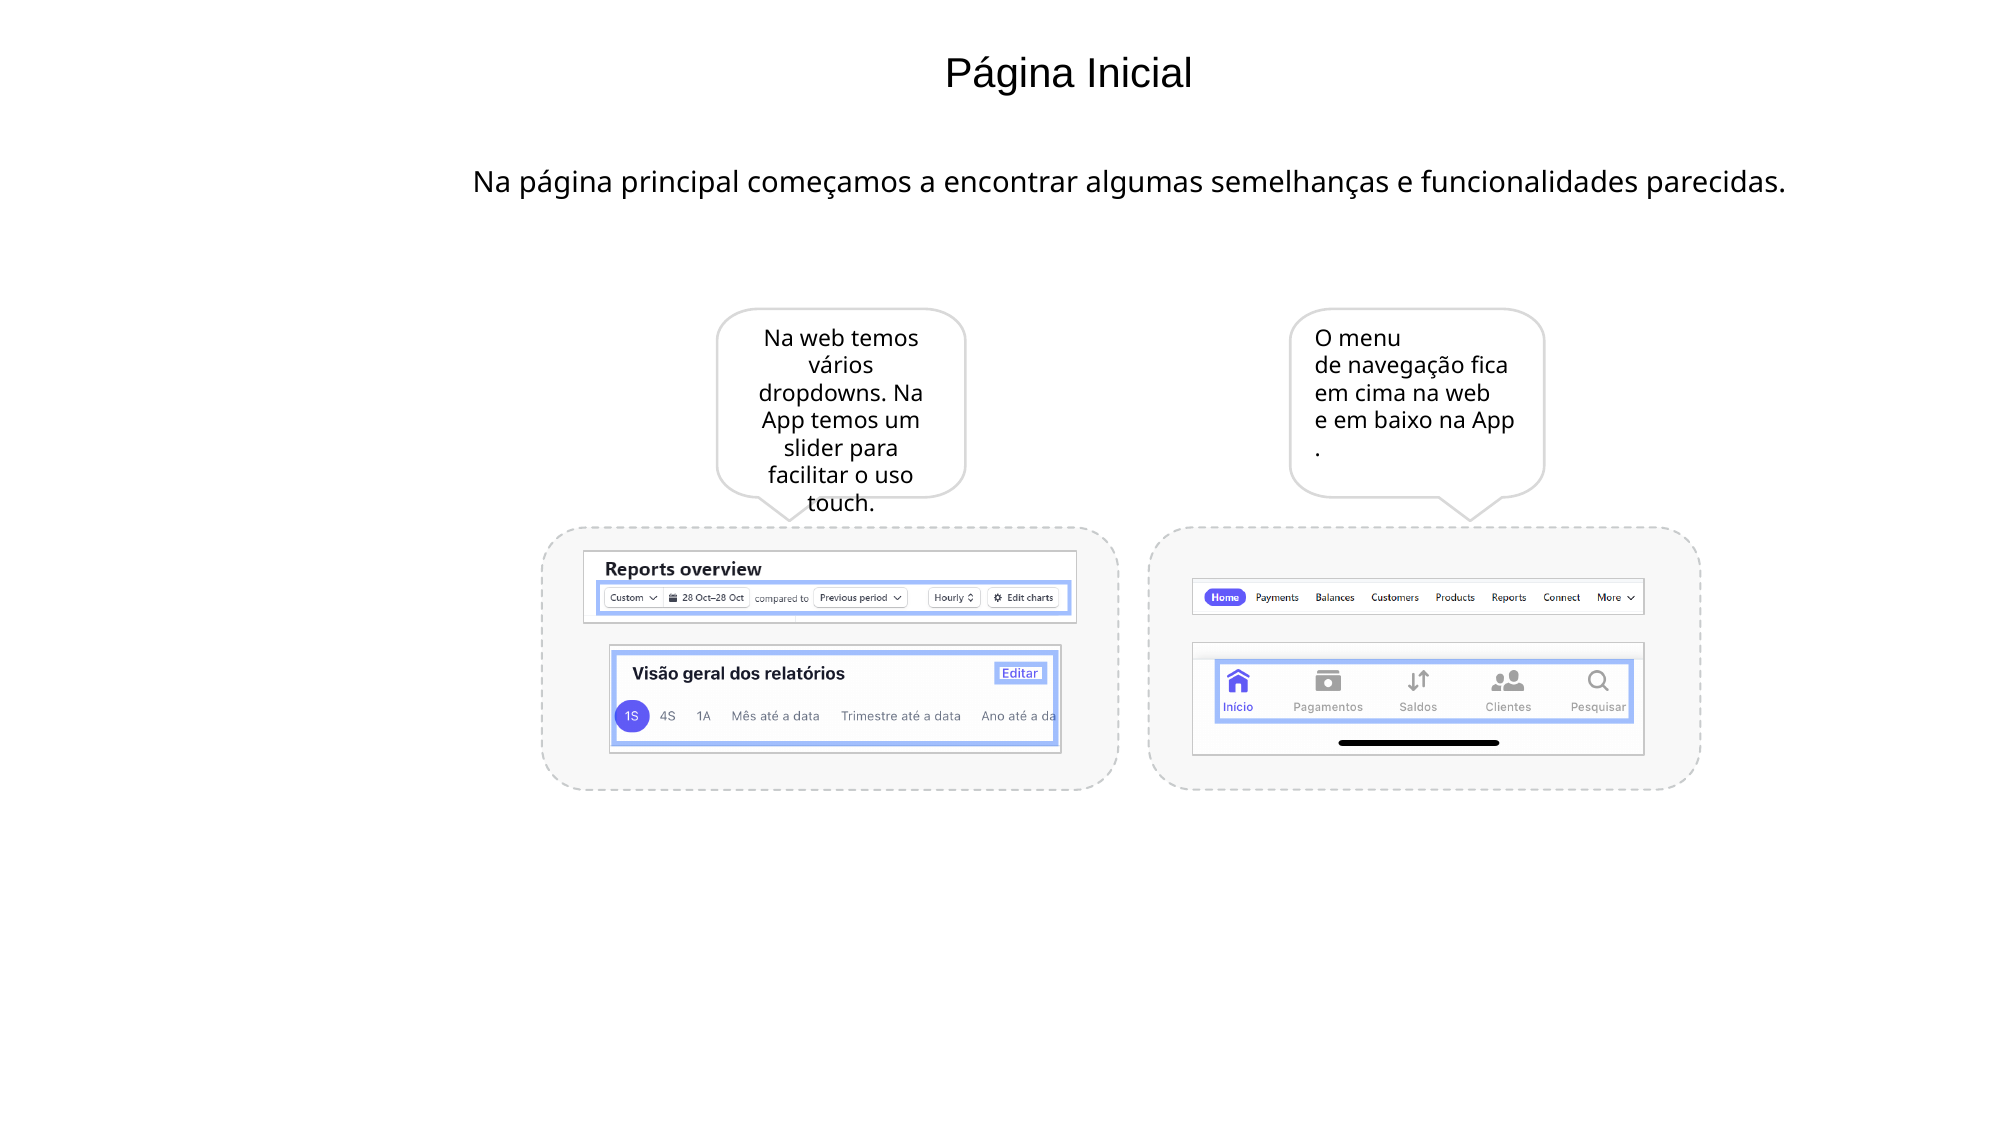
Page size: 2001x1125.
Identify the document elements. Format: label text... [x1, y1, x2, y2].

text_box Na página principal começamos a encontrar algumas semelhanças e funcionalidades parecidas. [260, 155, 2000, 206]
text_box O menu de navegação fica em cima na web e em baixo na App. [1290, 308, 1545, 521]
picture [610, 645, 1061, 753]
text_box Página Inicial [305, 38, 1832, 104]
text_box [1148, 527, 1701, 790]
text_box [541, 527, 1119, 790]
picture [584, 551, 1076, 623]
picture [1193, 579, 1644, 614]
text_box Na web temos vários dropdowns. Na App temos um slider para facilitar o uso touch. [717, 308, 966, 521]
picture [1193, 643, 1644, 755]
